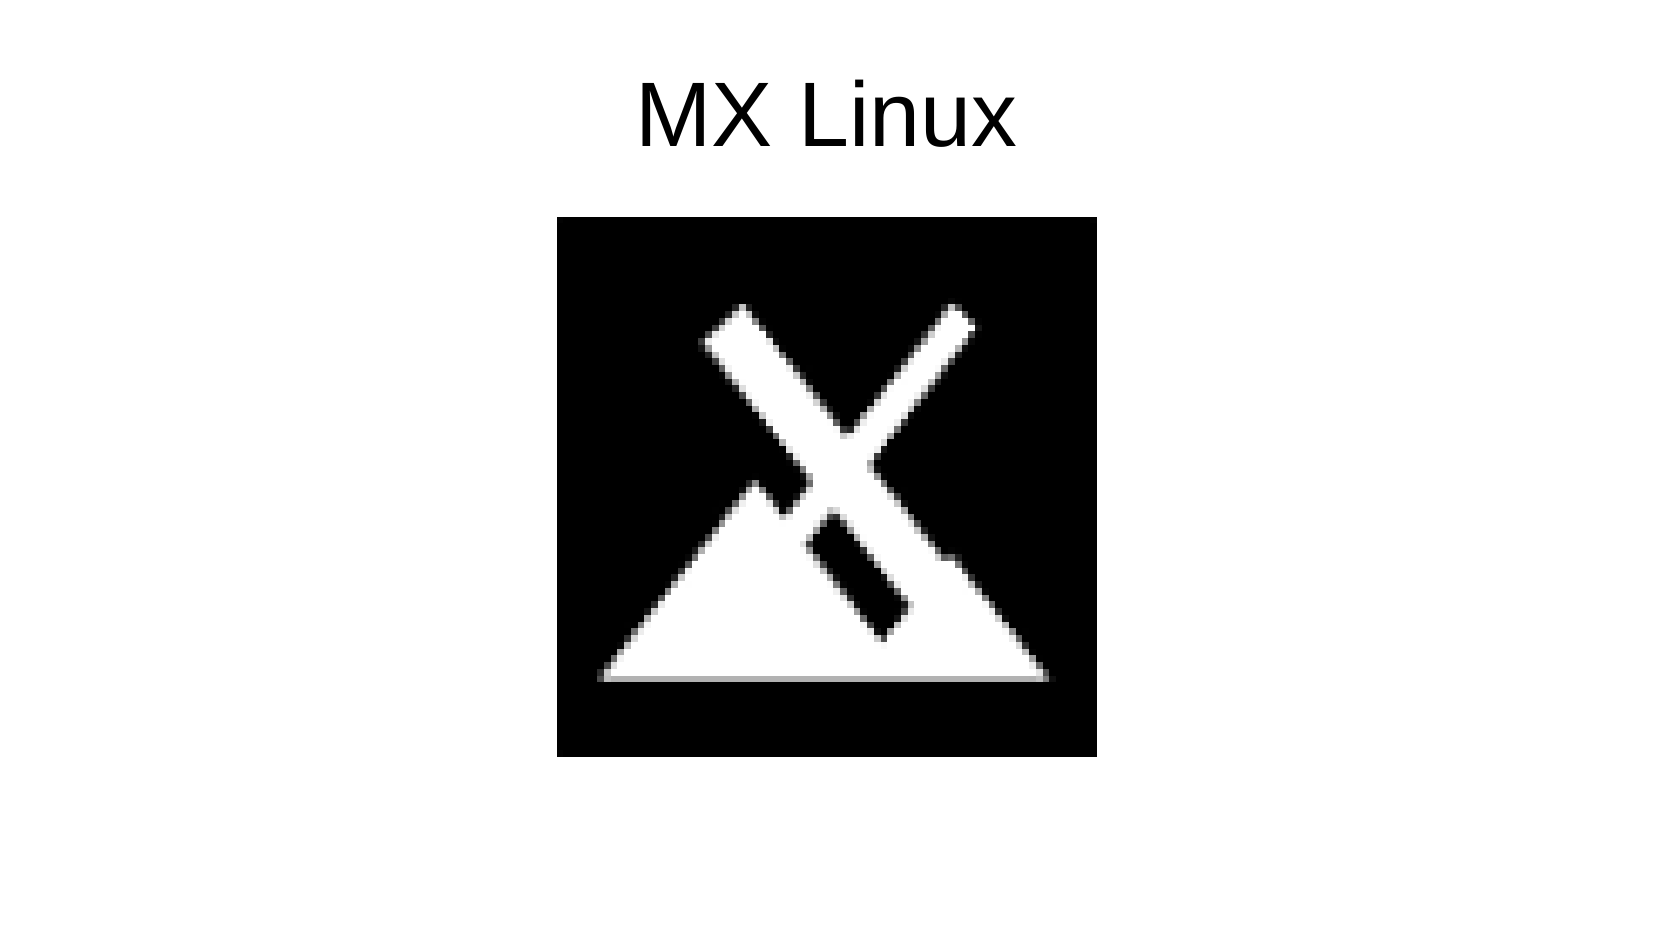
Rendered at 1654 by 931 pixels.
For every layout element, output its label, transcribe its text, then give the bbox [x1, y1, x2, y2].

picture [557, 217, 1097, 758]
title MX Linux [82, 37, 1571, 193]
